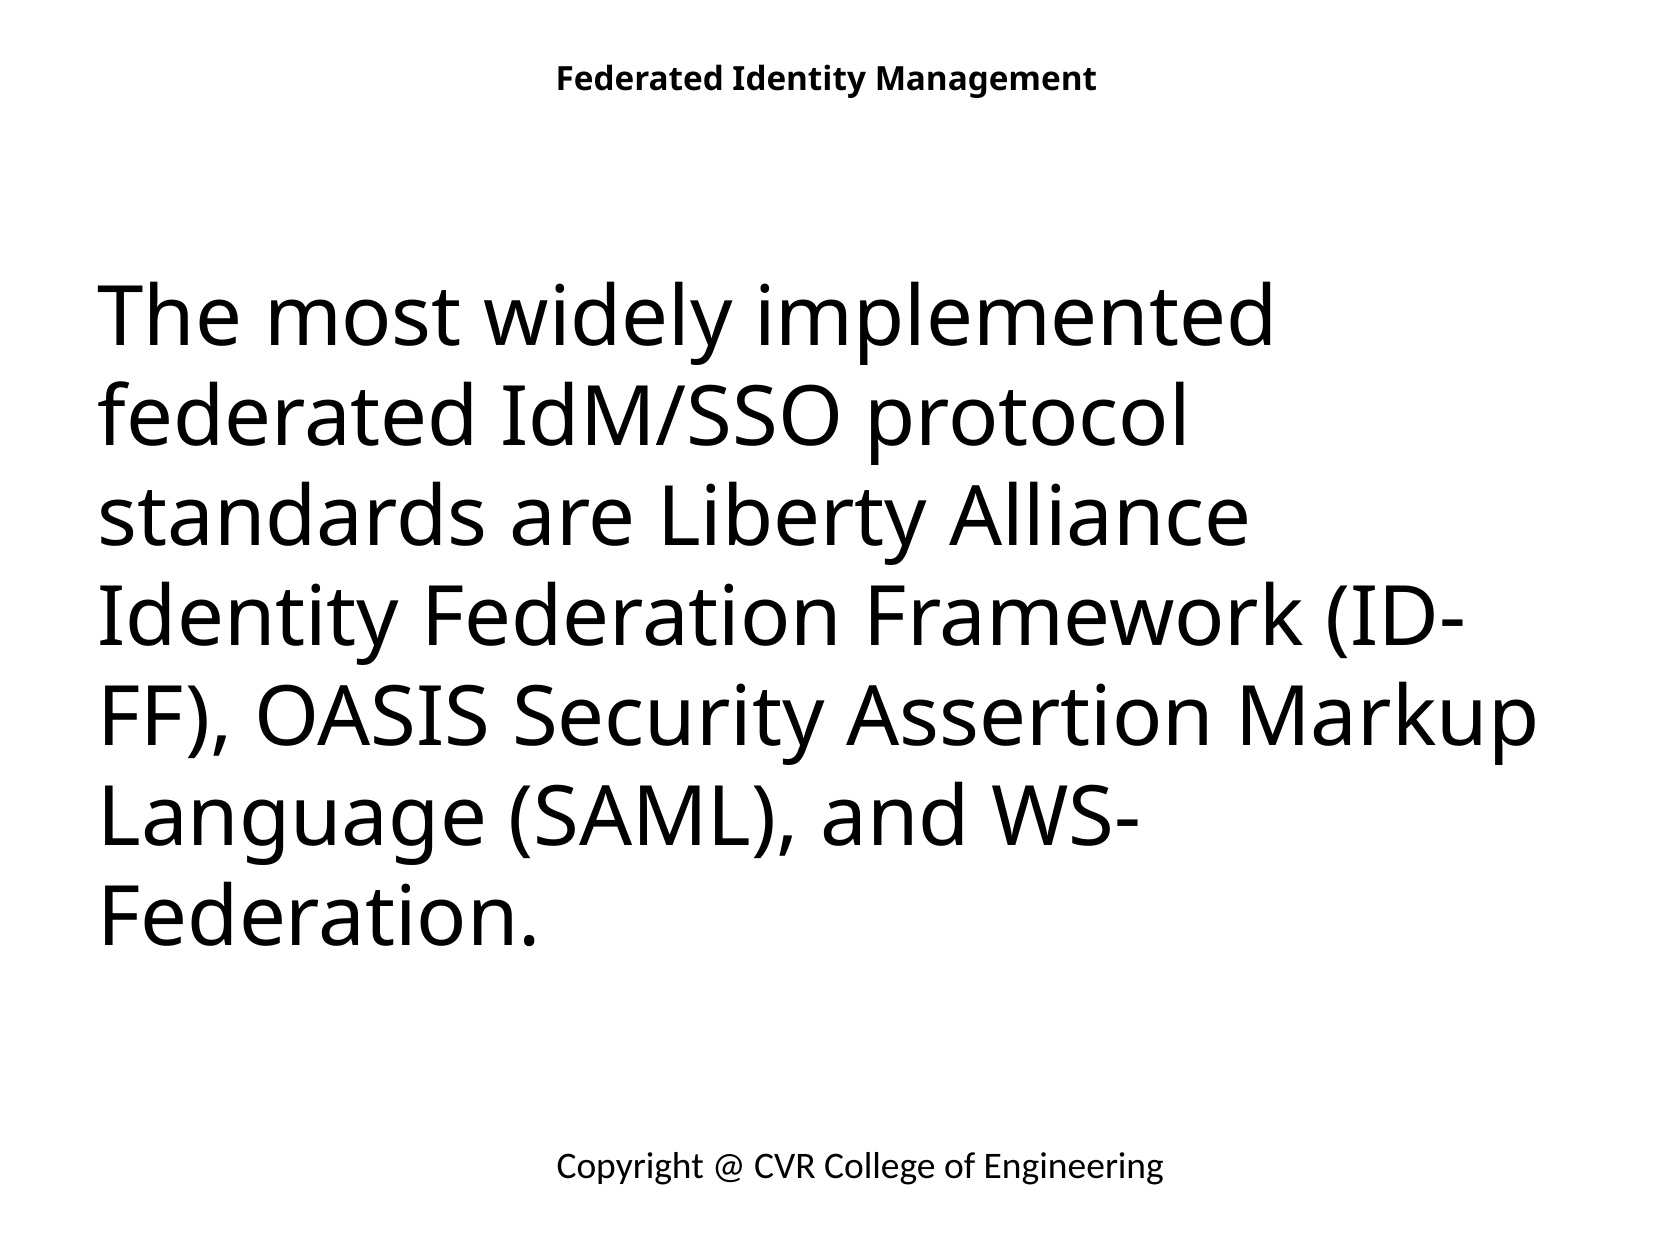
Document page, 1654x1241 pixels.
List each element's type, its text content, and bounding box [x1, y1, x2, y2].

list The most widely implemented federated IdM/SSO protocol standards are Liberty Alliance Identity Federation Framework (ID-FF), OASIS Security Assertion Markup Language (SAML), and WS-Federation. [82, 255, 1571, 1010]
title Federated Identity Management [82, 49, 1571, 196]
